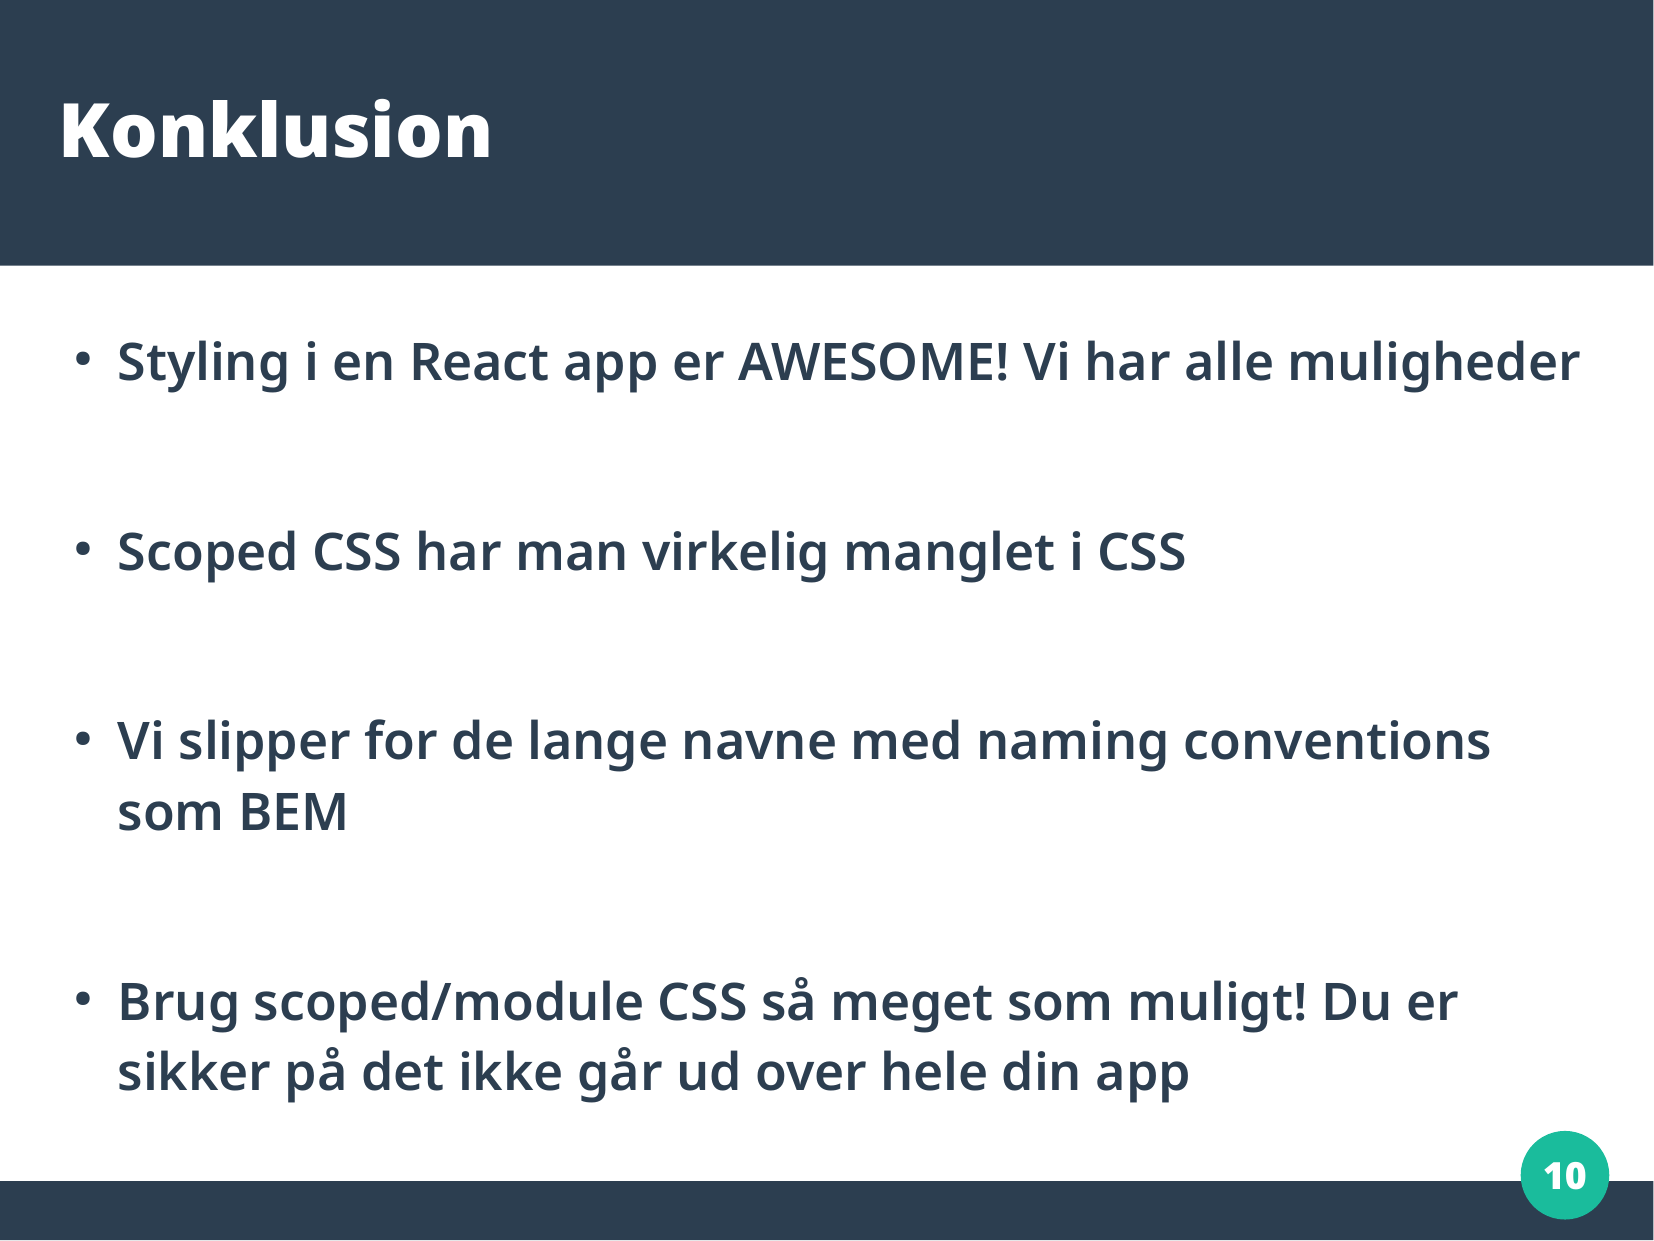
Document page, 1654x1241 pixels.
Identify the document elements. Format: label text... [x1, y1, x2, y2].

title Konklusion [59, 49, 1595, 207]
list Styling i en React app er AWESOME! Vi har alle muligheder Scoped CSS har man virkelig manglet i CSS Vi slipper for de lange navne med naming conventions som BEM Brug scoped/module CSS så meget som muligt! Du er sikker på det ikke går ud over hele din app [59, 324, 1595, 1152]
